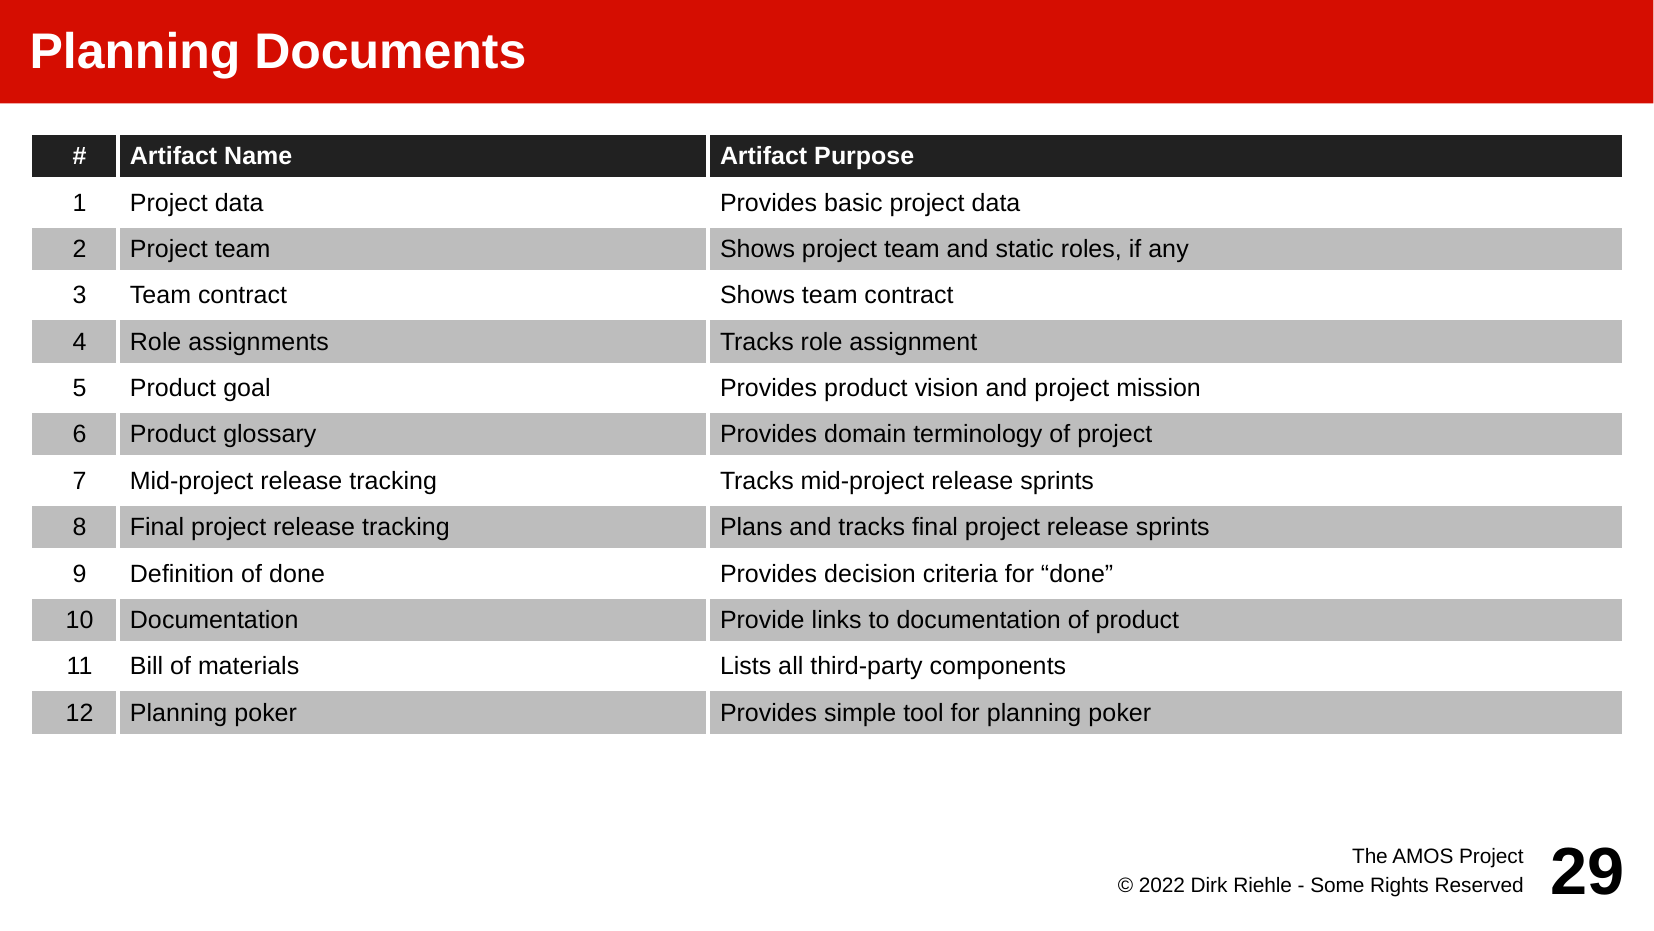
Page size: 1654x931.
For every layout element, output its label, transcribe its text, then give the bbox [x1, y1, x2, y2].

table_header Artifact Name [120, 135, 706, 177]
table_cell 6 [32, 413, 116, 455]
table_cell Shows team contract [710, 274, 1622, 316]
table_cell Mid-project release tracking [120, 459, 706, 502]
table_cell 1 [32, 181, 116, 224]
table_cell Provides simple tool for planning poker [710, 691, 1622, 734]
table_cell 2 [32, 228, 116, 270]
table_cell Product goal [120, 367, 706, 409]
table_cell 3 [32, 274, 116, 316]
table_cell 7 [32, 459, 116, 502]
table_cell Tracks mid-project release sprints [710, 459, 1622, 502]
table_cell Shows project team and static roles, if any [710, 228, 1622, 270]
table_cell Team contract [120, 274, 706, 316]
table_cell 5 [32, 367, 116, 409]
table_cell Final project release tracking [120, 506, 706, 548]
table_cell Provides domain terminology of project [710, 413, 1622, 455]
table_cell Role assignments [120, 320, 706, 363]
table_cell 10 [32, 599, 116, 641]
table_cell Provides basic project data [710, 181, 1622, 224]
table_cell Tracks role assignment [710, 320, 1622, 363]
table_header Artifact Purpose [710, 135, 1622, 177]
table_cell Product glossary [120, 413, 706, 455]
table_cell 8 [32, 506, 116, 548]
table_cell Provides decision criteria for “done” [710, 552, 1622, 594]
table_cell 9 [32, 552, 116, 594]
table_cell Bill of materials [120, 645, 706, 687]
table_cell 11 [32, 645, 116, 687]
table_cell Provide links to documentation of product [710, 599, 1622, 641]
table_cell Project data [120, 181, 706, 224]
table_cell 12 [32, 691, 116, 734]
title Planning Documents [0, 0, 1654, 104]
table_cell Documentation [120, 599, 706, 641]
table_cell Project team [120, 228, 706, 270]
table_cell Planning poker [120, 691, 706, 734]
table_header # [32, 135, 116, 177]
table_cell Provides product vision and project mission [710, 367, 1622, 409]
table_cell Lists all third-party components [710, 645, 1622, 687]
table_cell 4 [32, 320, 116, 363]
table_cell Definition of done [120, 552, 706, 594]
table_cell Plans and tracks final project release sprints [710, 506, 1622, 548]
